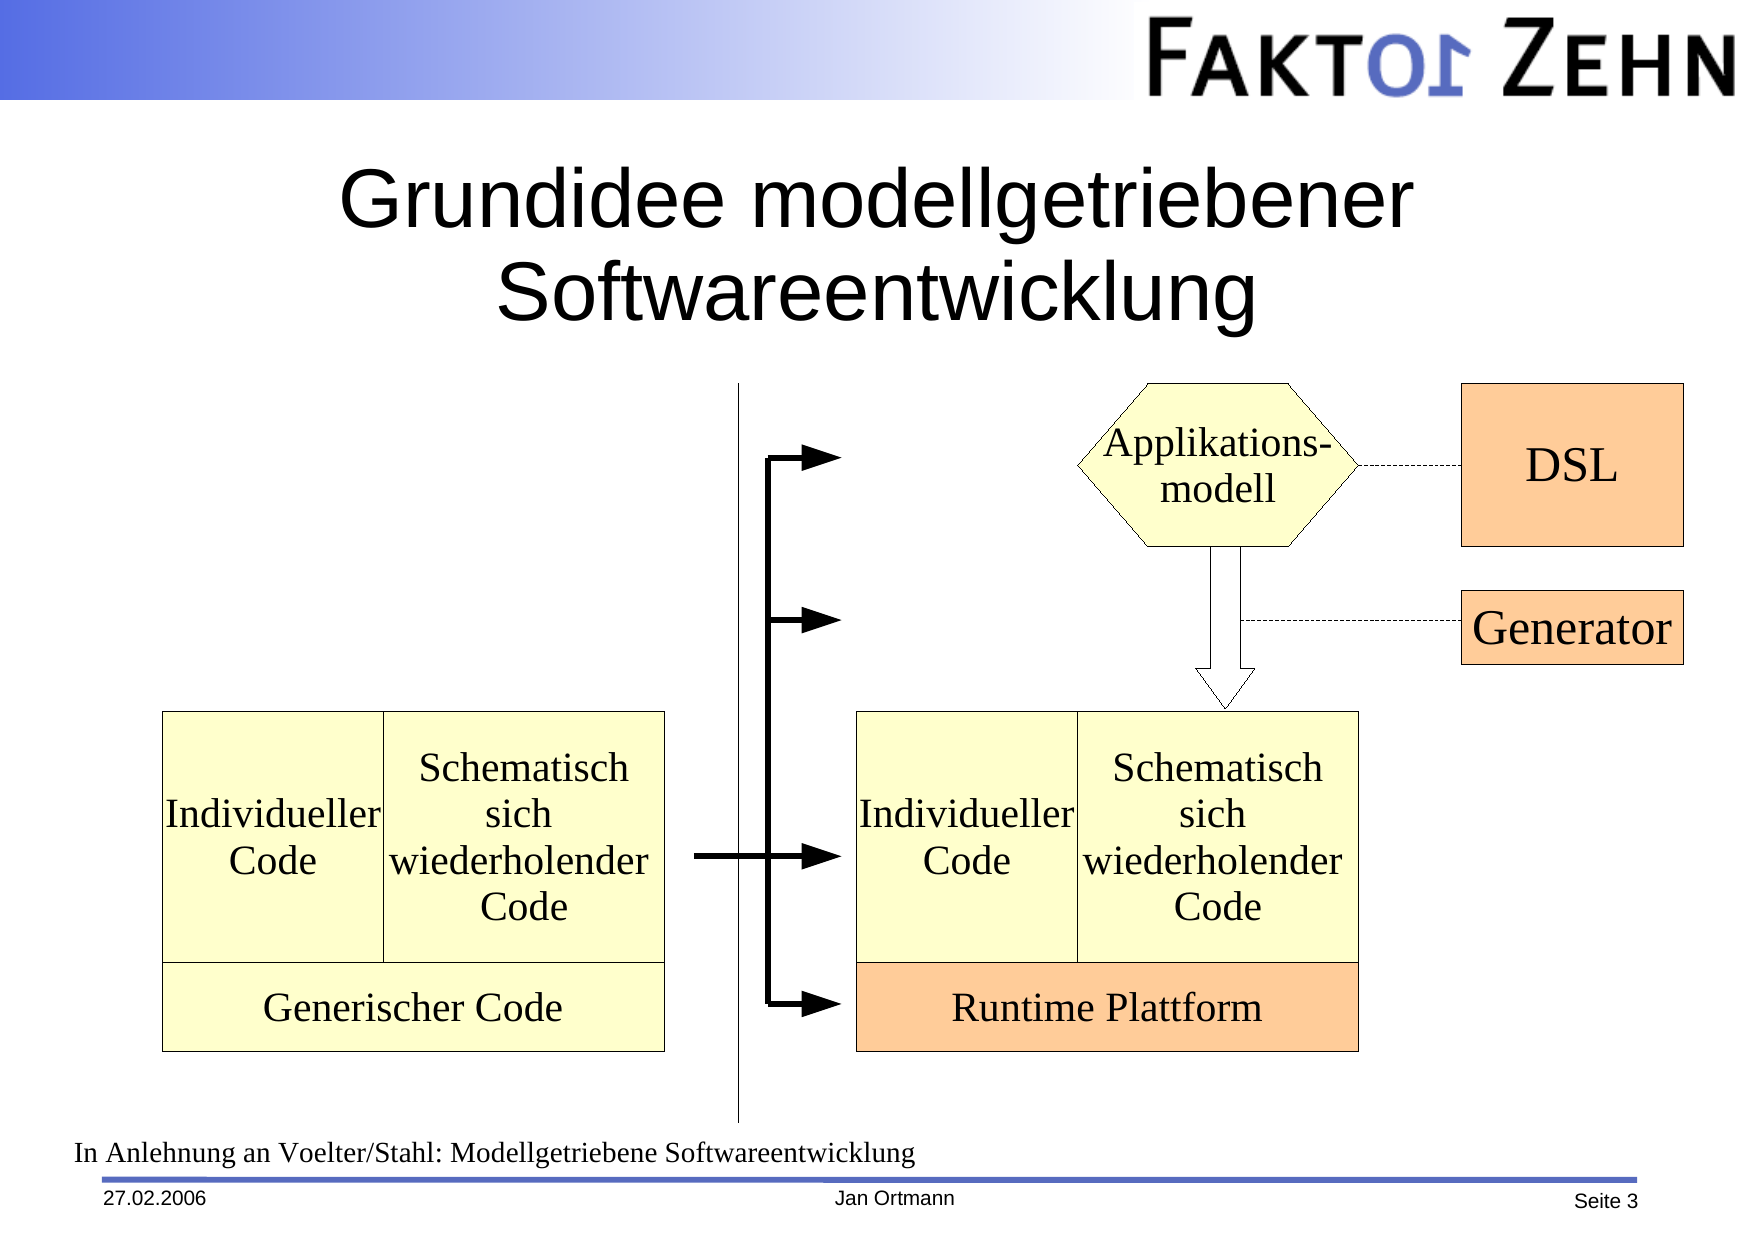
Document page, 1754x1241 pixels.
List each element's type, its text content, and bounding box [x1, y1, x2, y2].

text_box Runtime Plattform [856, 963, 1359, 1052]
text_box Schematisch sich wiederholender Code [383, 711, 665, 963]
text_box Generator [1461, 590, 1684, 665]
text_box Applikations- modell [1077, 383, 1359, 547]
text_box Generischer Code [162, 963, 665, 1052]
text_box Individueller Code [856, 711, 1077, 963]
title Grundidee modellgetriebener Softwareentwicklung [179, 142, 1576, 349]
text_box Schematisch sich wiederholender Code [1077, 711, 1359, 963]
text_box DSL [1461, 383, 1684, 547]
text_box Individueller Code [162, 711, 383, 963]
text_box In Anlehnung an Voelter/Stahl: Modellgetriebene Softwareentwicklung [73, 1136, 960, 1170]
picture [1133, 2, 1749, 105]
